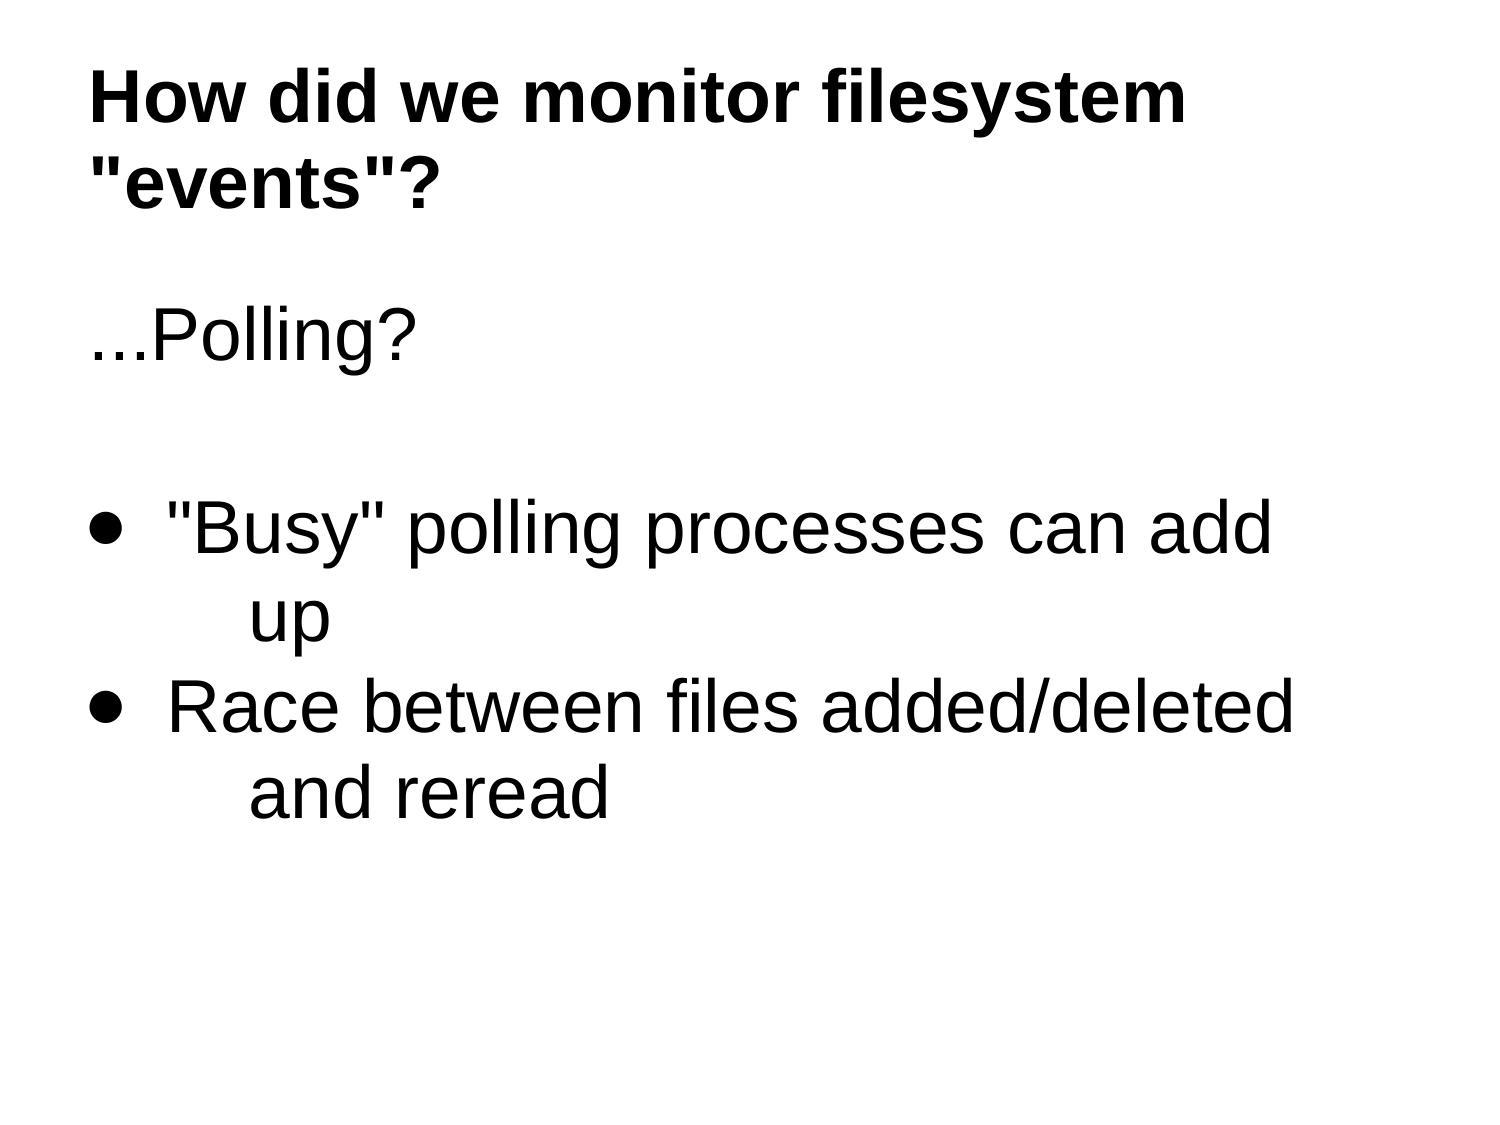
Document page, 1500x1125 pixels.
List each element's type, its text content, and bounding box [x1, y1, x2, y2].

text_box How did we monitor filesystem "events"? ...Polling? "Busy" polling processes can add up Race between files added/deleted and reread [79, 51, 1378, 834]
